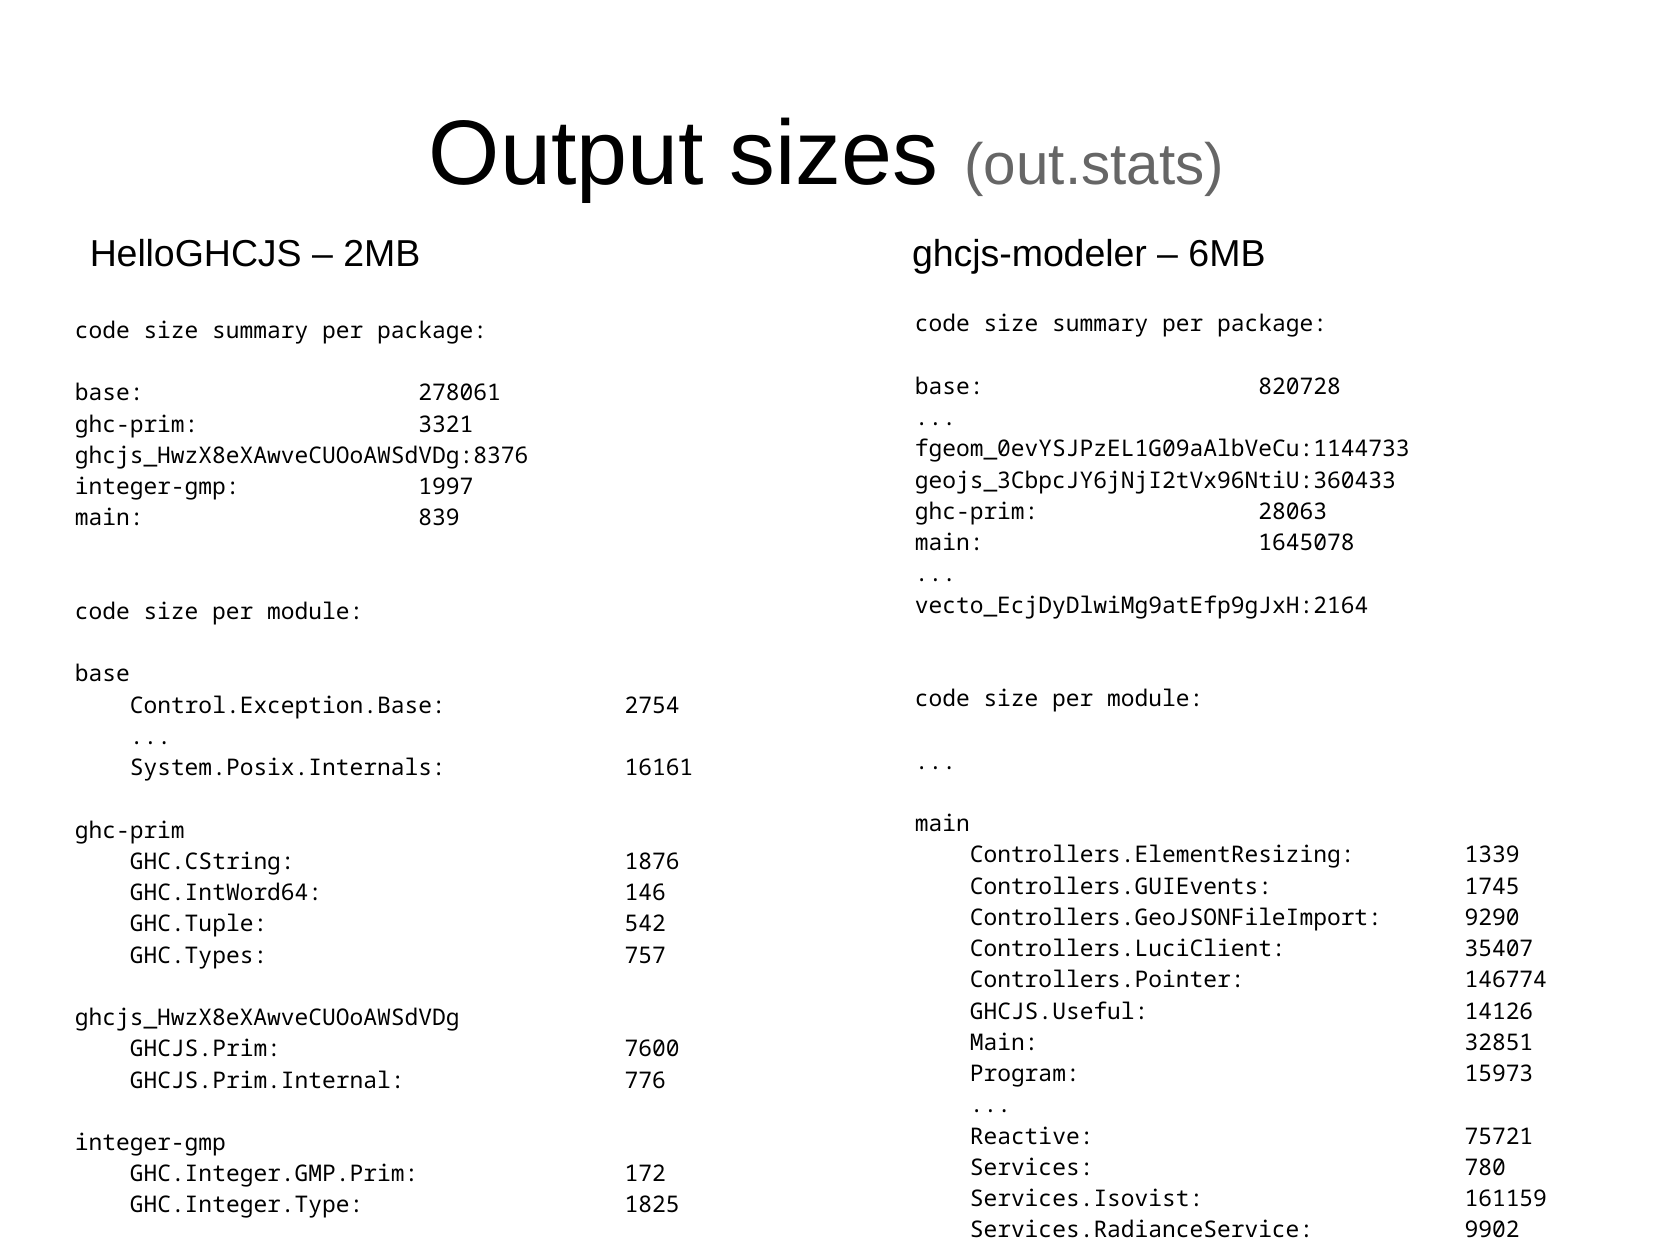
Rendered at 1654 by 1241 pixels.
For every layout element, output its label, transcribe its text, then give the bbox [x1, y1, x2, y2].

title Output sizes (out.stats) [82, 49, 1571, 225]
text_box HelloGHCJS – 2MB ghcjs-modeler – 6MB [75, 225, 1621, 316]
text_box code size summary per package: base: 820728 ... fgeom_0evYSJPzEL1G09aAlbVeCu:1144733 geojs_3CbpcJY6jNjI2tVx96NtiU:360433 ghc-prim: 28063 main: 1645078 ... vecto_EcjDyDlwiMg9atEfp9gJxH:2164 code size per module: ... main Controllers.ElementResizing: 1339 Controllers.GUIEvents: 1745 Controllers.GeoJSONFileImport: 9290 Controllers.LuciClient: 35407 Controllers.Pointer: 146774 GHCJS.Useful: 14126 Main: 32851 Program: 15973 ... Reactive: 75721 Services: 780 Services.Isovist: 161159 Services.RadianceService: 9902 SmallGL.Helpers: 24559 SmallGL.Shader: 41356 SmallGL.WritableVectors: 40912 ... packed metadata: 855934 [900, 316, 1621, 1241]
text_box code size summary per package: base: 278061 ghc-prim: 3321 ghcjs_HwzX8eXAwveCUOoAWSdVDg:8376 integer-gmp: 1997 main: 839 code size per module: base Control.Exception.Base: 2754 ... System.Posix.Internals: 16161 ghc-prim GHC.CString: 1876 GHC.IntWord64: 146 GHC.Tuple: 542 GHC.Types: 757 ghcjs_HwzX8eXAwveCUOoAWSdVDg GHCJS.Prim: 7600 GHCJS.Prim.Internal: 776 integer-gmp GHC.Integer.GMP.Prim: 172 GHC.Integer.Type: 1825 main Main: 839 packed metadata: 60743 [60, 306, 766, 1237]
